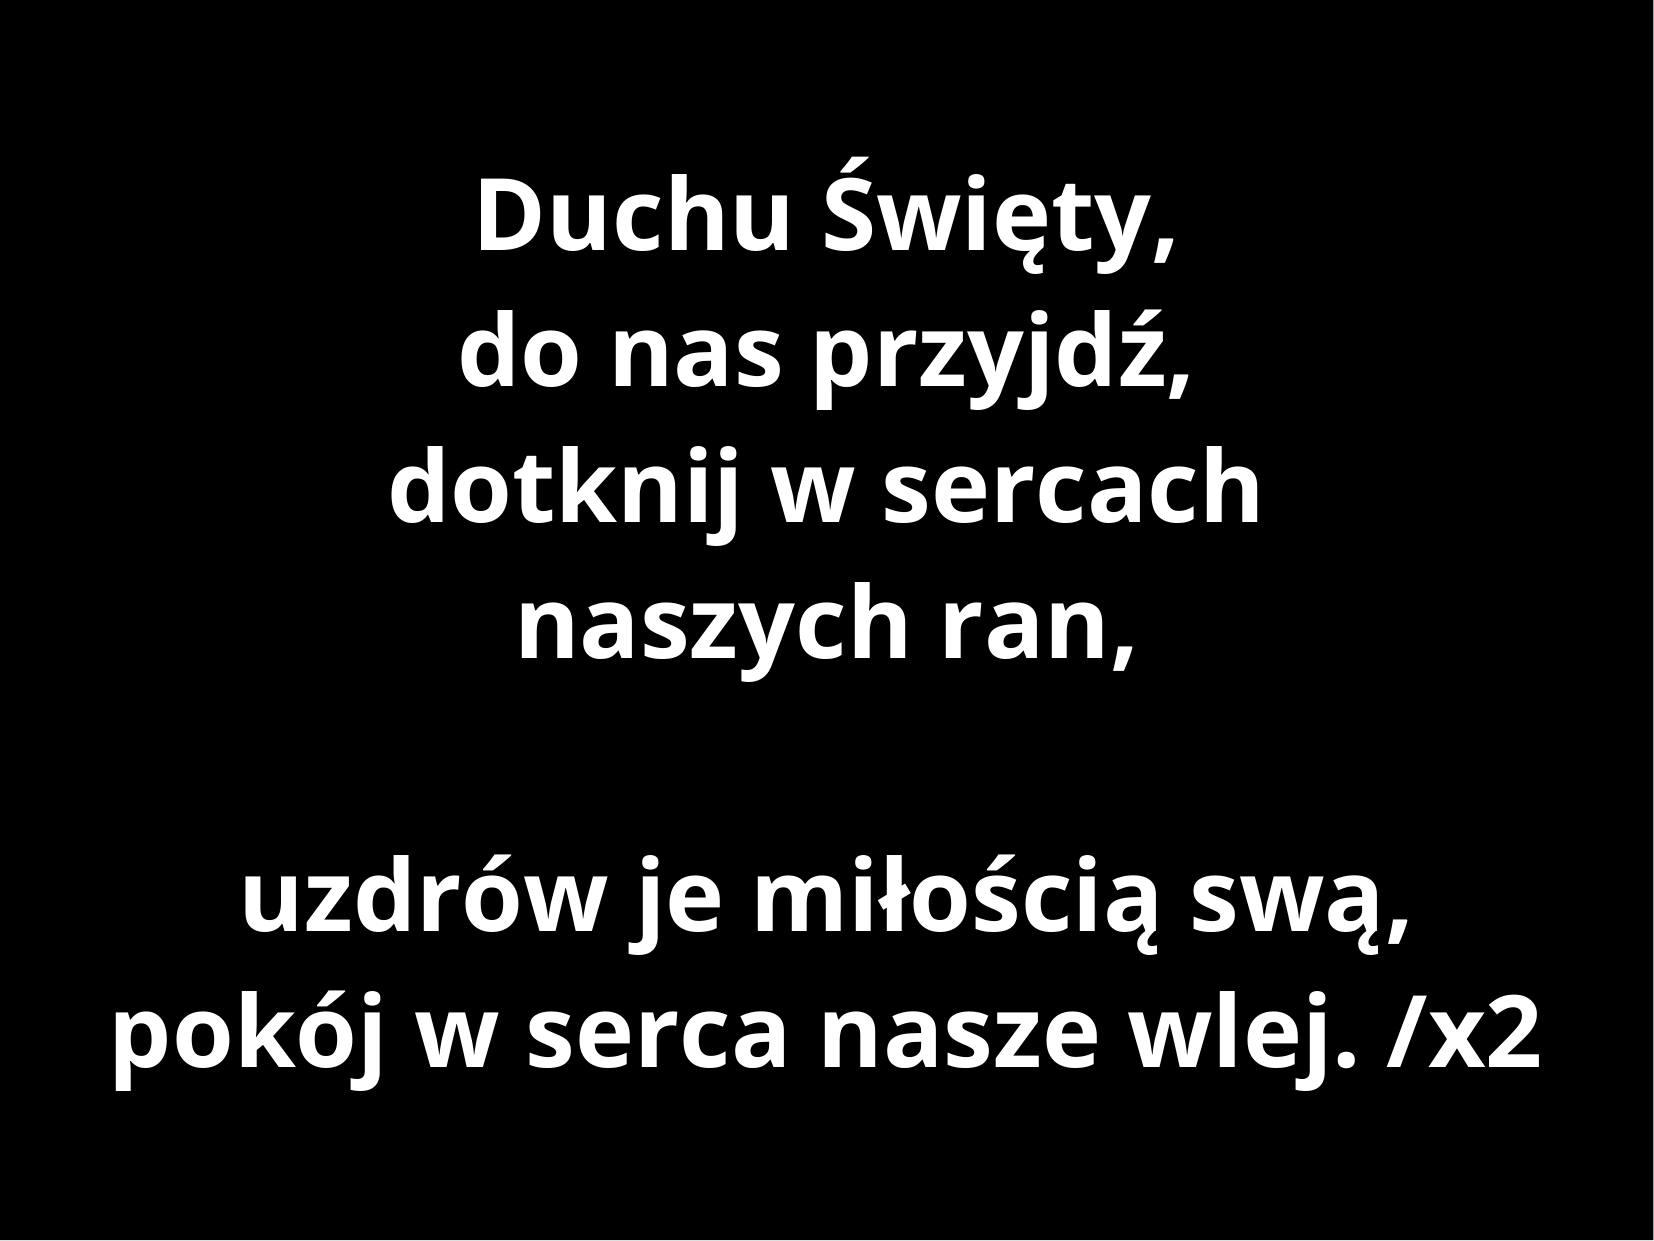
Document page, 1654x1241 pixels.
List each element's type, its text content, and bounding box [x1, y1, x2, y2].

title Duchu Święty, do nas przyjdź, dotknij w sercach naszych ran, uzdrów je miłością swą, pokój w serca nasze wlej. /x2 [0, 0, 1654, 1241]
